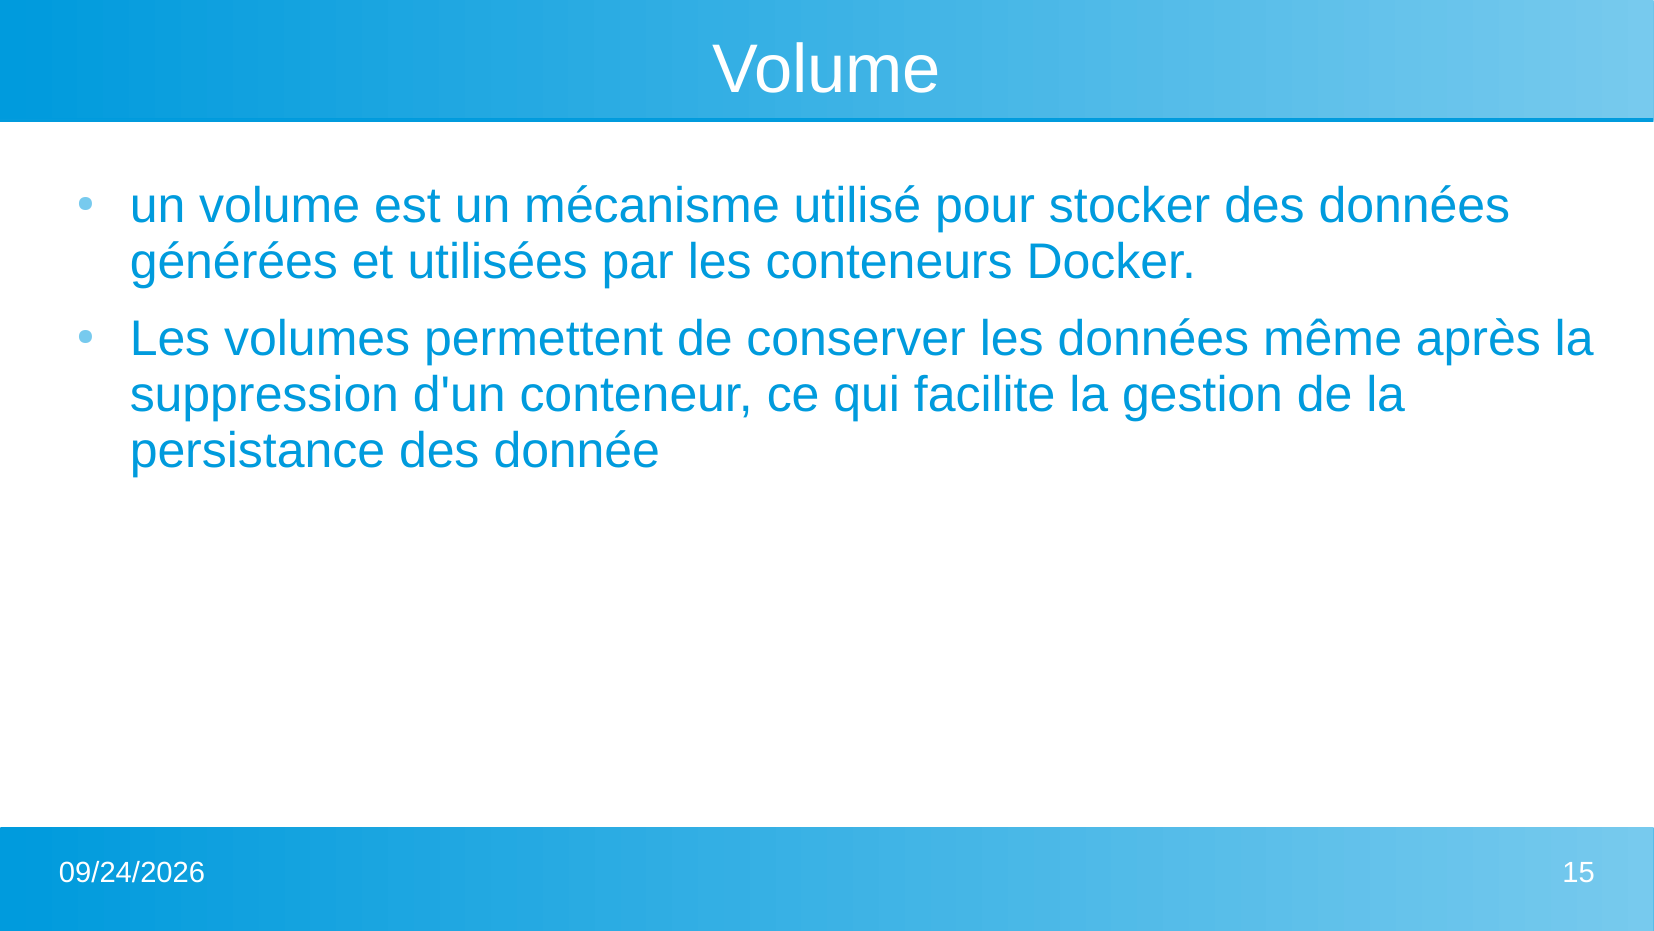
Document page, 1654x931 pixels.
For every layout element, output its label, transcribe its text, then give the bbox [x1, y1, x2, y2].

title Volume [58, 29, 1595, 108]
list un volume est un mécanisme utilisé pour stocker des données générées et utilisées par les conteneurs Docker. Les volumes permettent de conserver les données même après la suppression d'un conteneur, ce qui facilite la gestion de la persistance des donnée [58, 177, 1595, 768]
